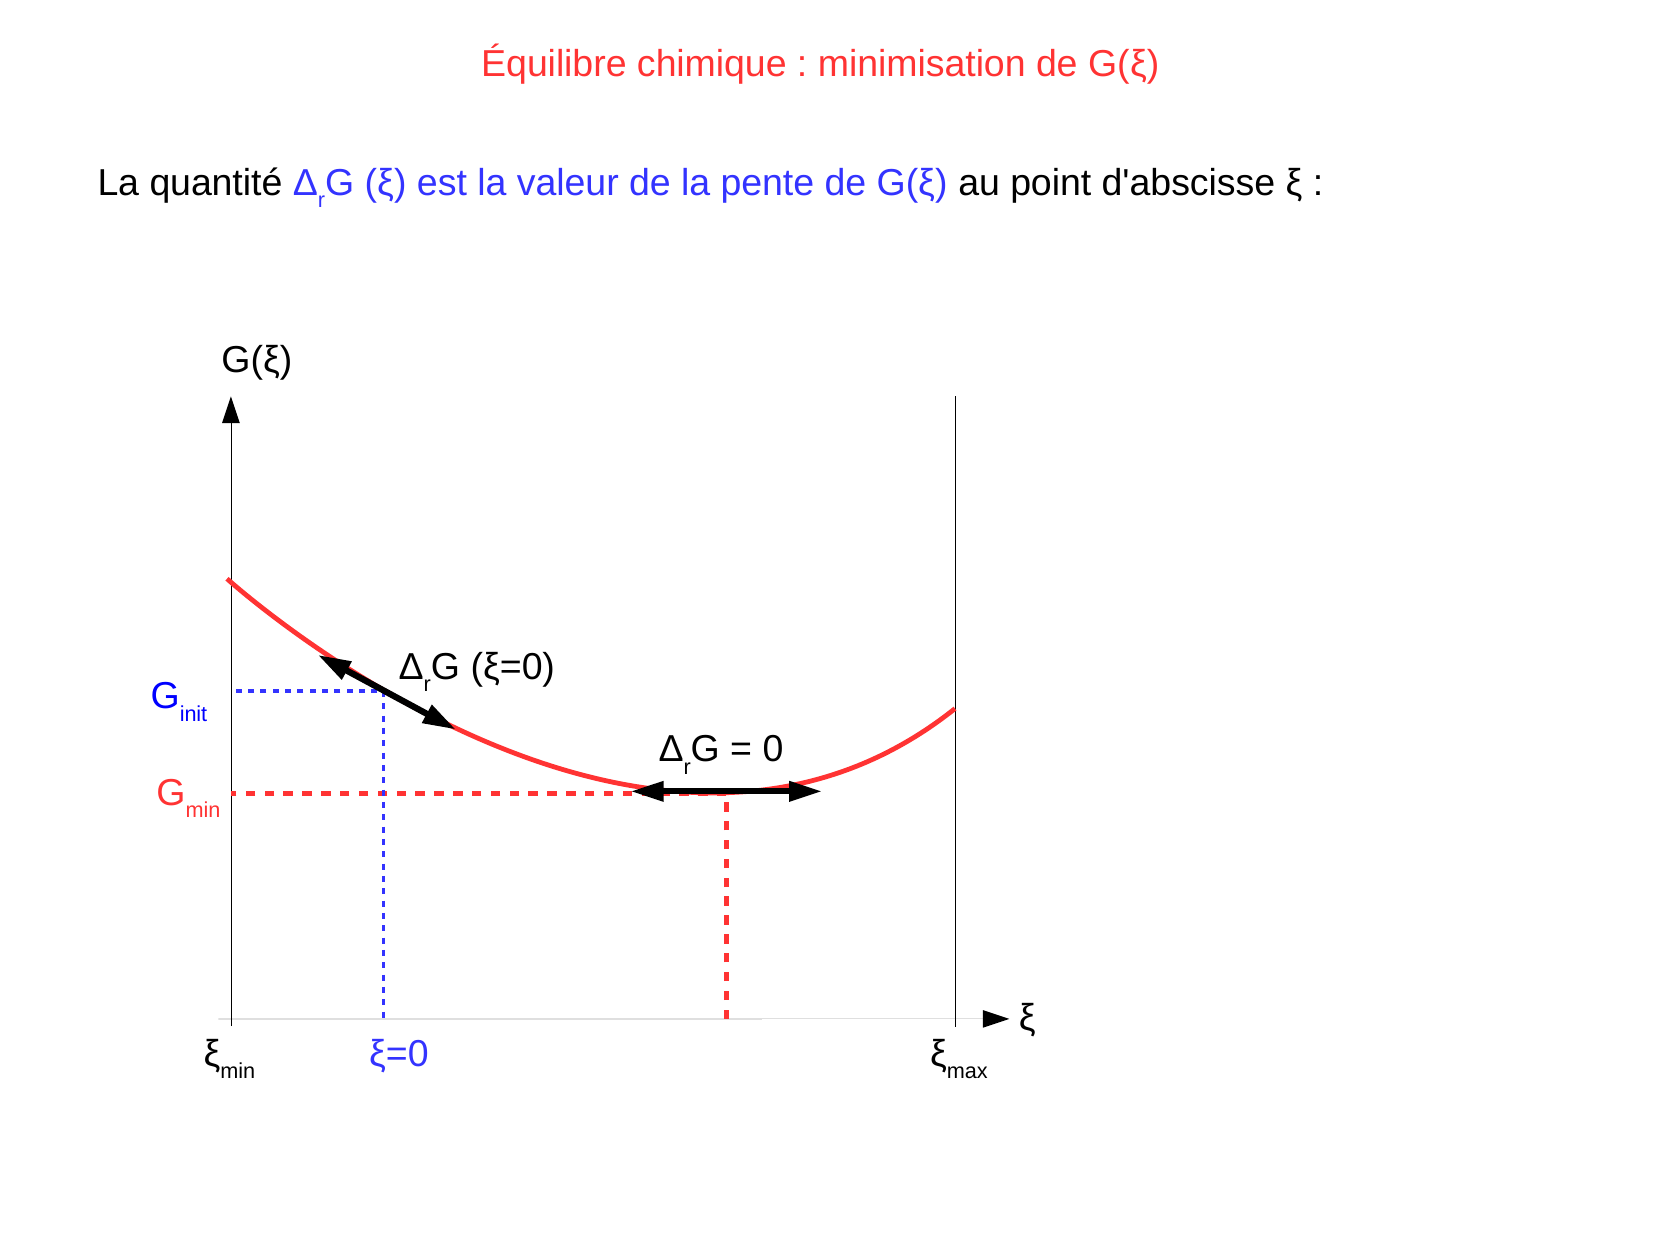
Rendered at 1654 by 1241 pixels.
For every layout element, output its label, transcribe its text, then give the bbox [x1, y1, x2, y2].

text_box G(ξ) [206, 330, 325, 388]
text_box Ginit [135, 667, 228, 734]
text_box Gmin [141, 763, 243, 830]
text_box ξmax [915, 1024, 1050, 1105]
text_box La quantité ΔrG (ξ) est la valeur de la pente de G(ξ) au point d'abscisse ξ : [82, 153, 1430, 220]
text_box ΔrG (ξ=0) [383, 637, 603, 704]
text_box ΔrG = 0 [643, 720, 821, 787]
text_box ξ=0 [354, 1024, 449, 1105]
text_box ξ [1003, 989, 1063, 1047]
text_box ξmin [188, 1024, 284, 1105]
text_box Équilibre chimique : minimisation de G(ξ) [466, 35, 1188, 95]
